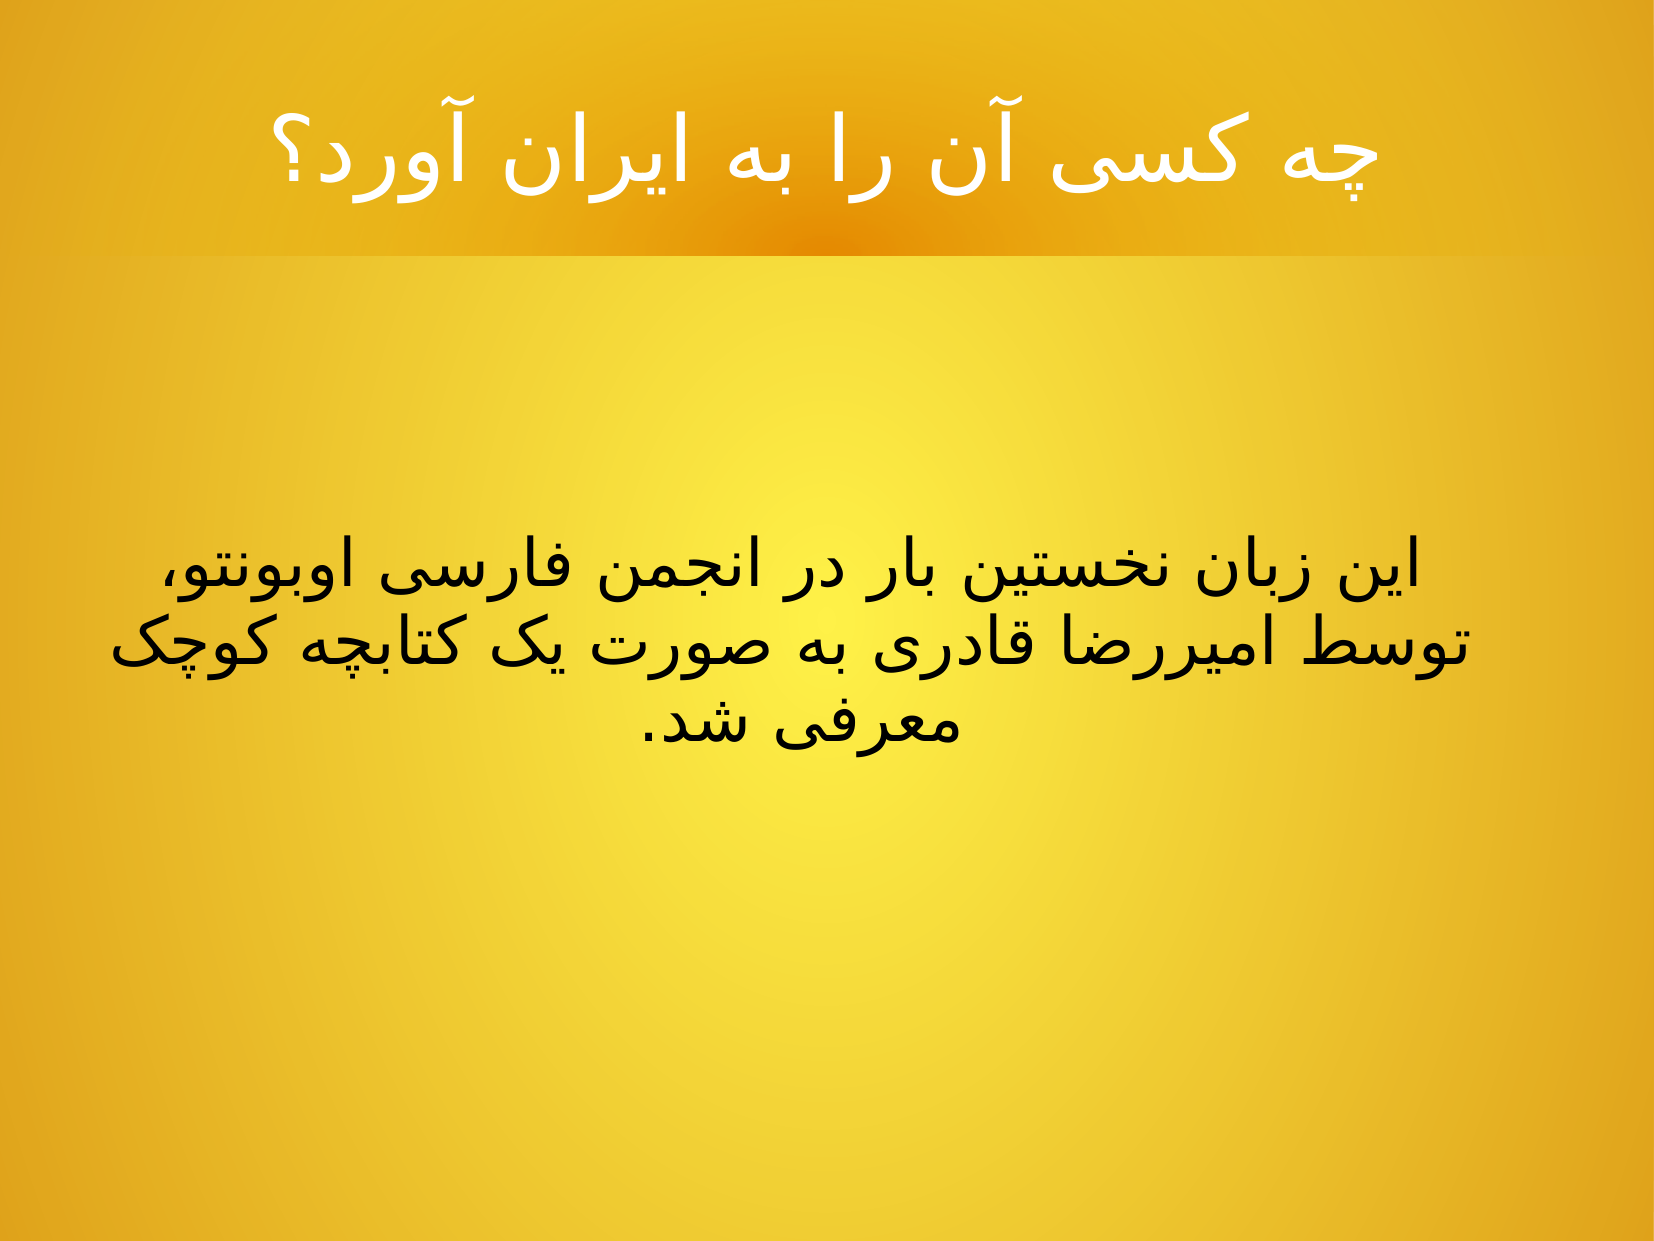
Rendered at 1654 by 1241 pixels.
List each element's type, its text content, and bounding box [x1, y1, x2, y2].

title چه کسی آن را به ایران آورد؟ [82, 47, 1571, 252]
list این زبان نخستین بار در انجمن فارسی اوبونتو، توسط امیررضا قادری به صورت یک کتابچه کوچک معرفی شد. [82, 299, 1571, 1019]
